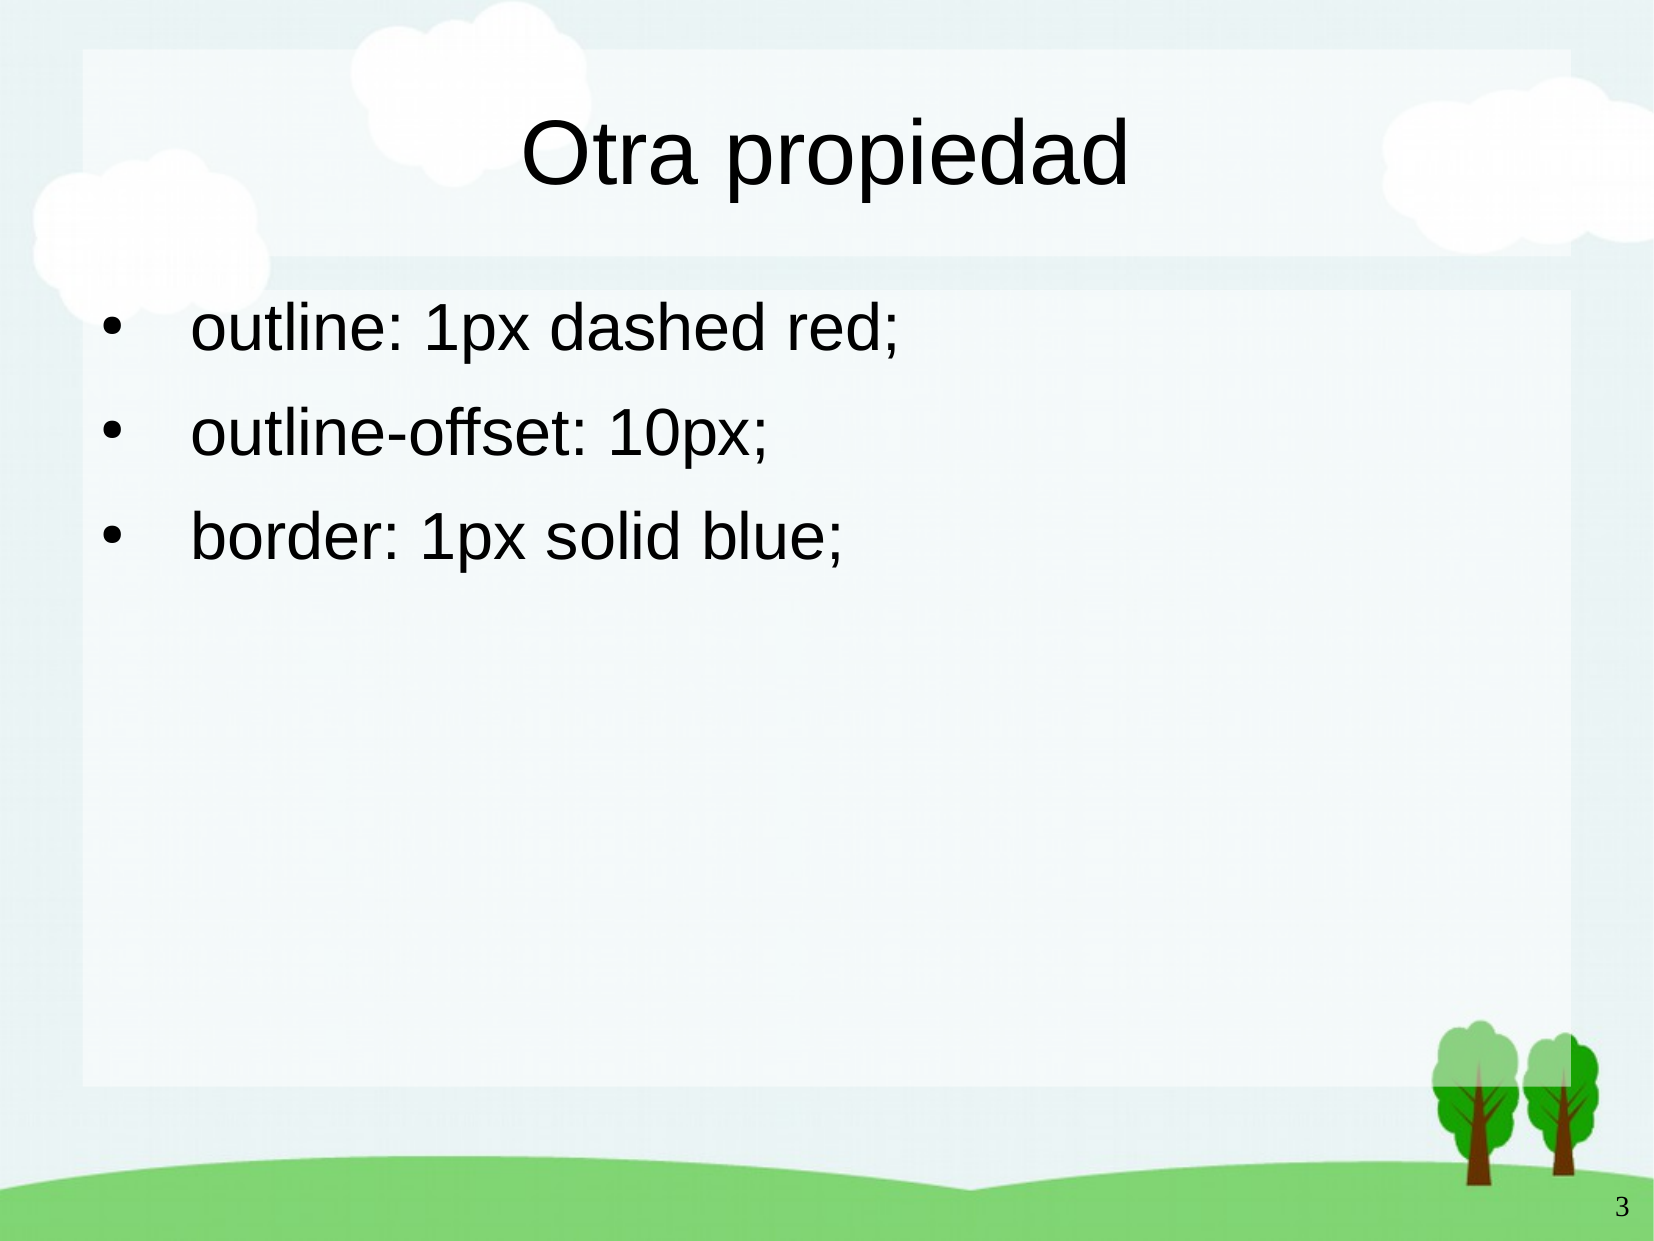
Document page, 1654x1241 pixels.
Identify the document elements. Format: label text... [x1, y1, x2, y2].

title Otra propiedad [82, 49, 1571, 257]
picture [0, 0, 1654, 1241]
list outline: 1px dashed red; outline-offset: 10px; border: 1px solid blue; [82, 290, 1571, 1087]
